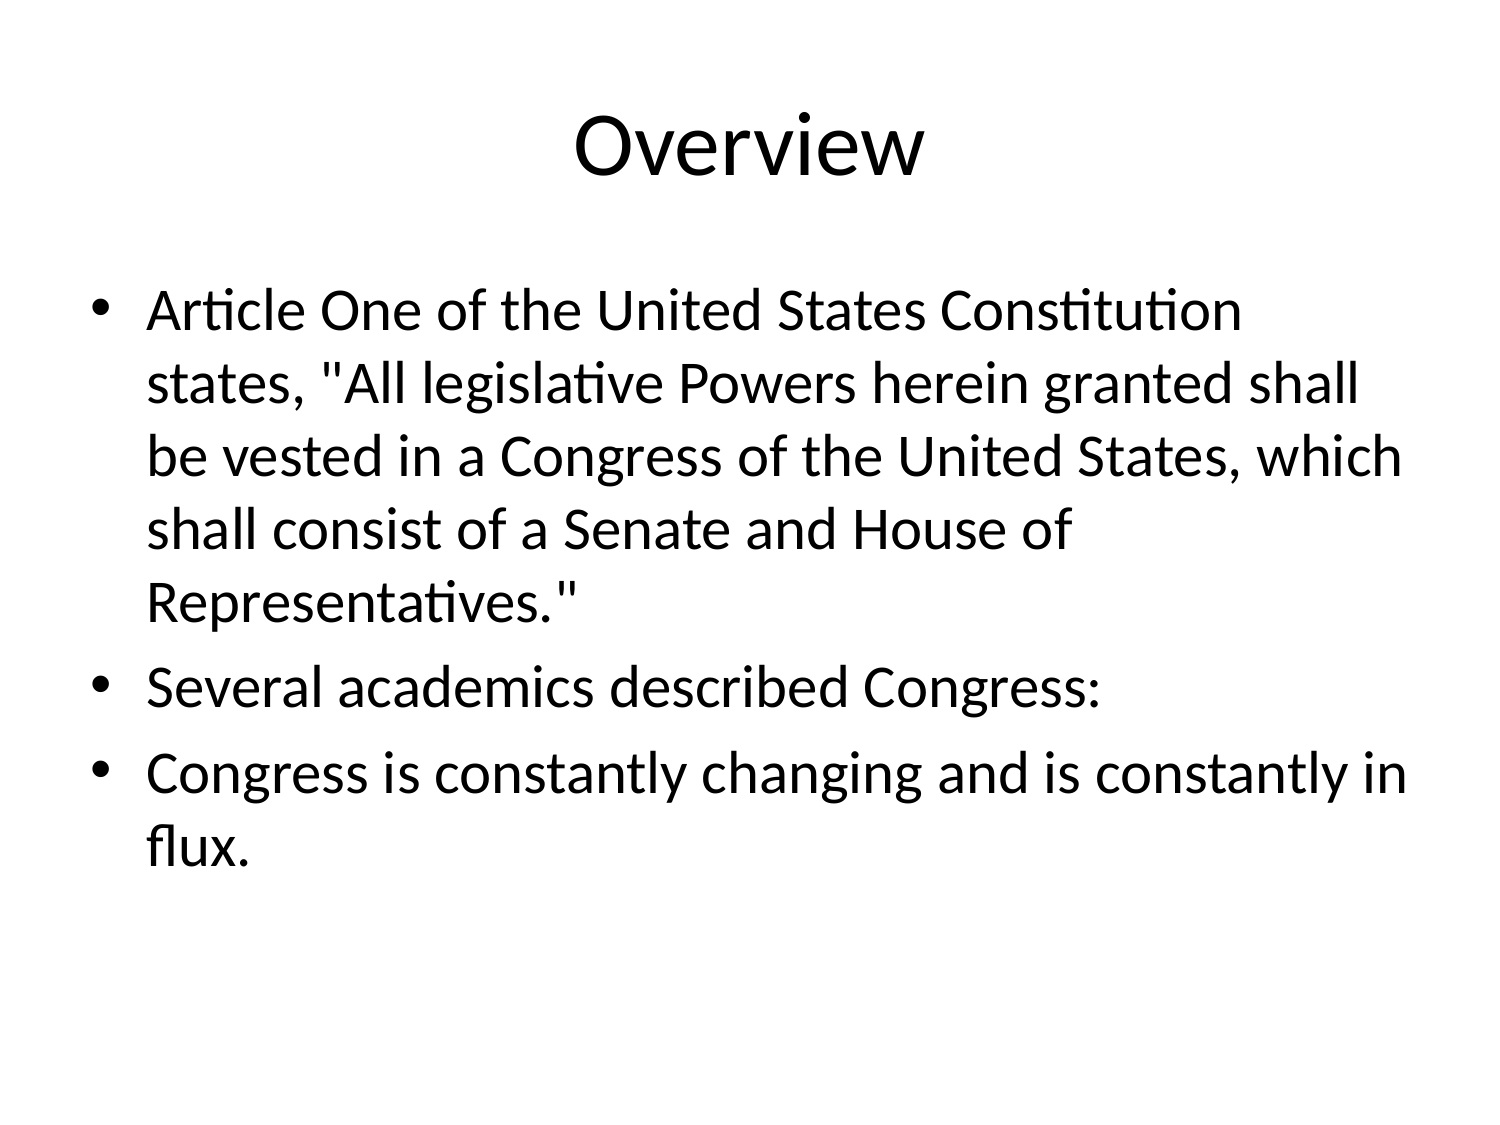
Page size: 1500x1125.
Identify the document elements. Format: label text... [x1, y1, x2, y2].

list Article One of the United States Constitution states, "All legislative Powers herein granted shall be vested in a Congress of the United States, which shall consist of a Senate and House of Representatives." Several academics described Congress: Congress is constantly changing and is constantly in flux. [75, 262, 1425, 1005]
title Overview [75, 45, 1425, 233]
